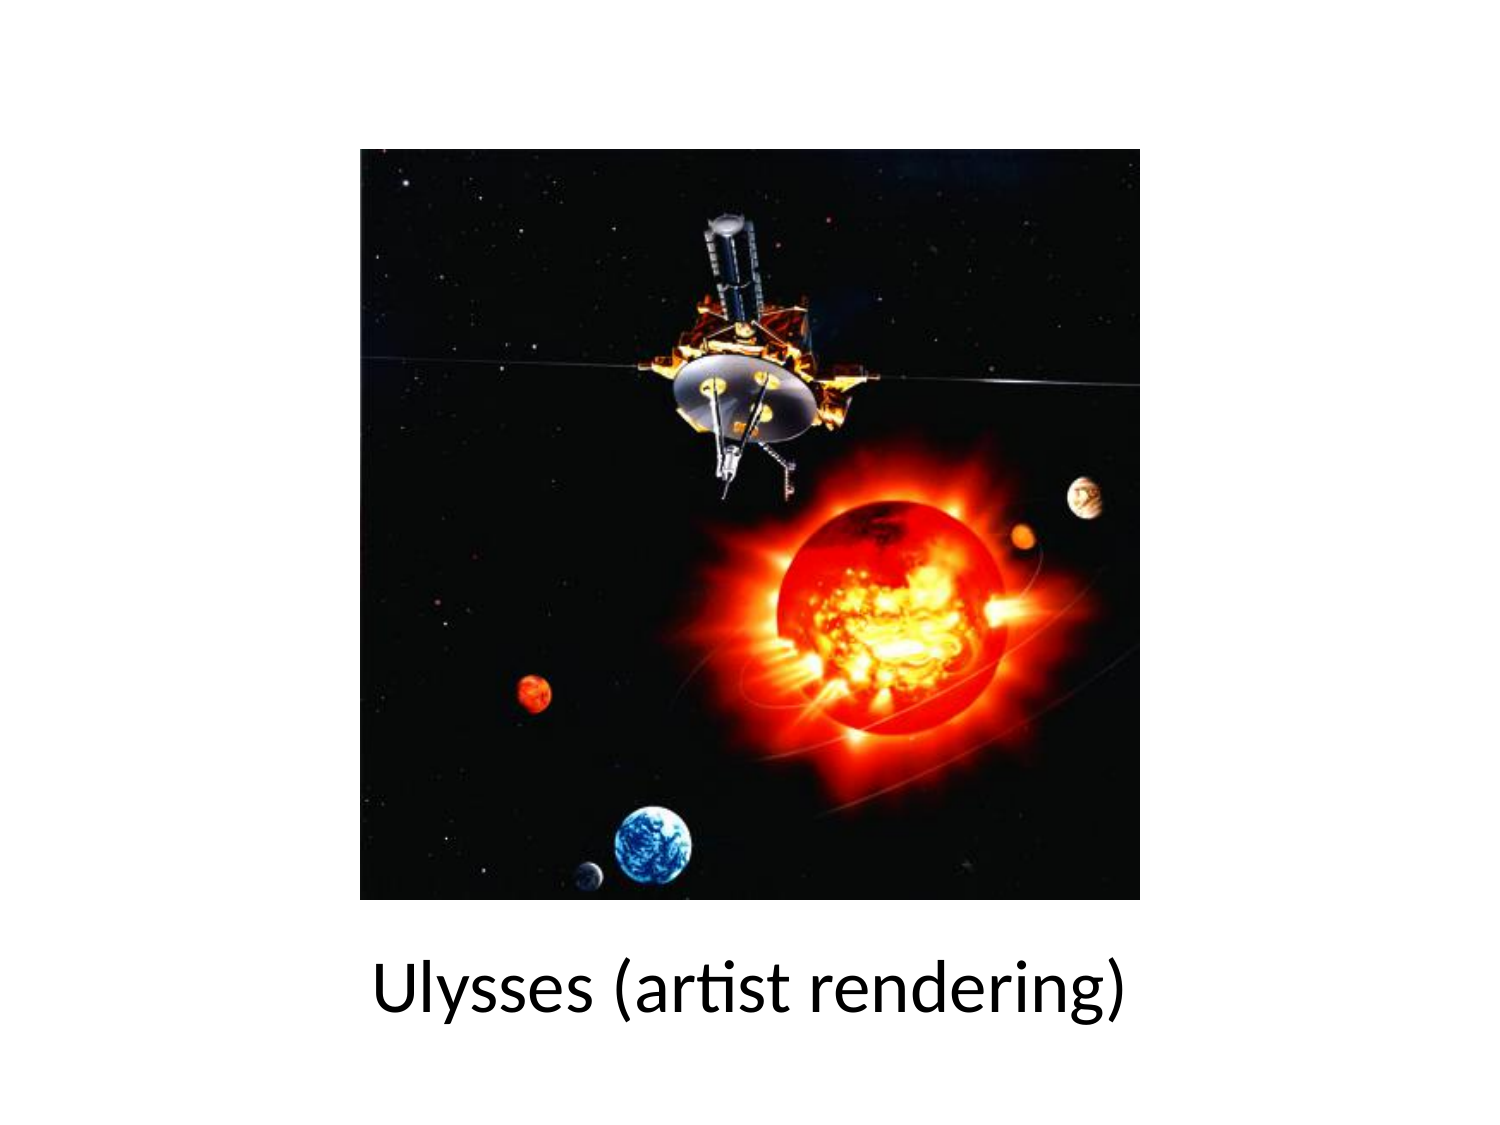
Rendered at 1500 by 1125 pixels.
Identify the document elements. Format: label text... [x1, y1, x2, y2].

text_box Ulysses (artist rendering) [356, 929, 1144, 1035]
picture [360, 149, 1140, 900]
